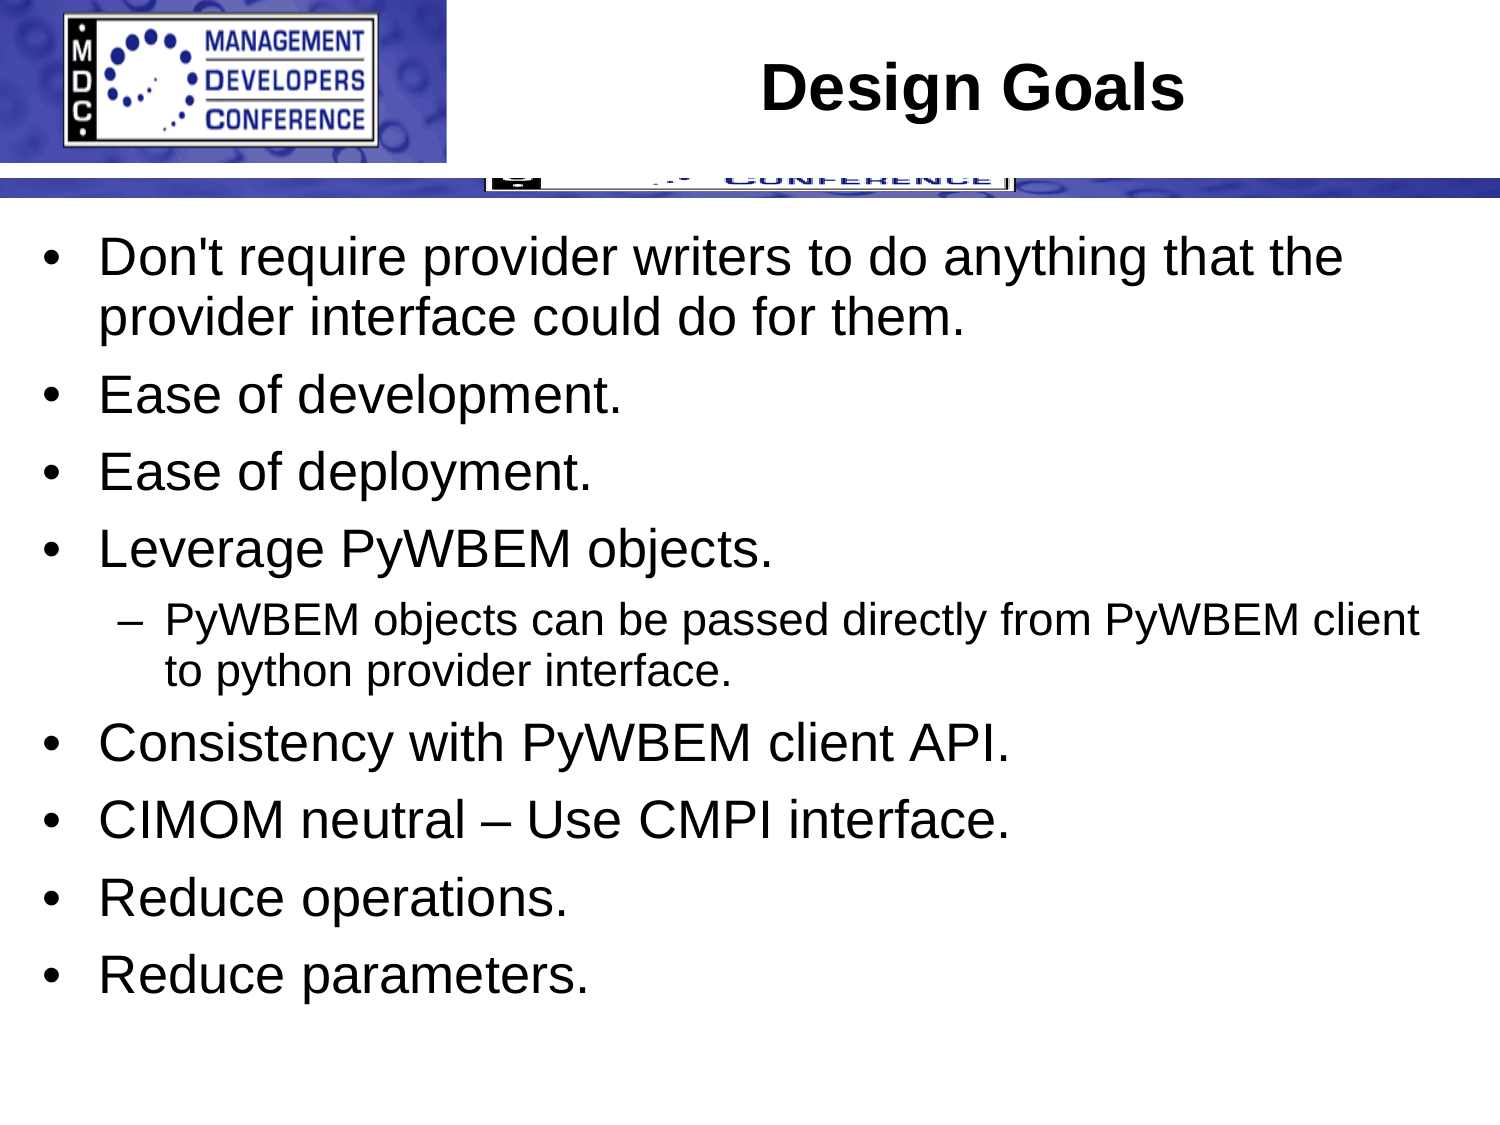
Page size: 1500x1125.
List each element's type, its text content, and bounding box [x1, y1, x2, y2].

title Design Goals [447, 0, 1500, 176]
picture [0, 178, 1500, 198]
list Don't require provider writers to do anything that the provider interface could do for them. Ease of development. Ease of deployment. Leverage PyWBEM objects. PyWBEM objects can be passed directly from PyWBEM client to python provider interface. Consistency with PyWBEM client API. CIMOM neutral – Use CMPI interface. Reduce operations. Reduce parameters. [42, 226, 1433, 1067]
picture [0, 0, 447, 163]
